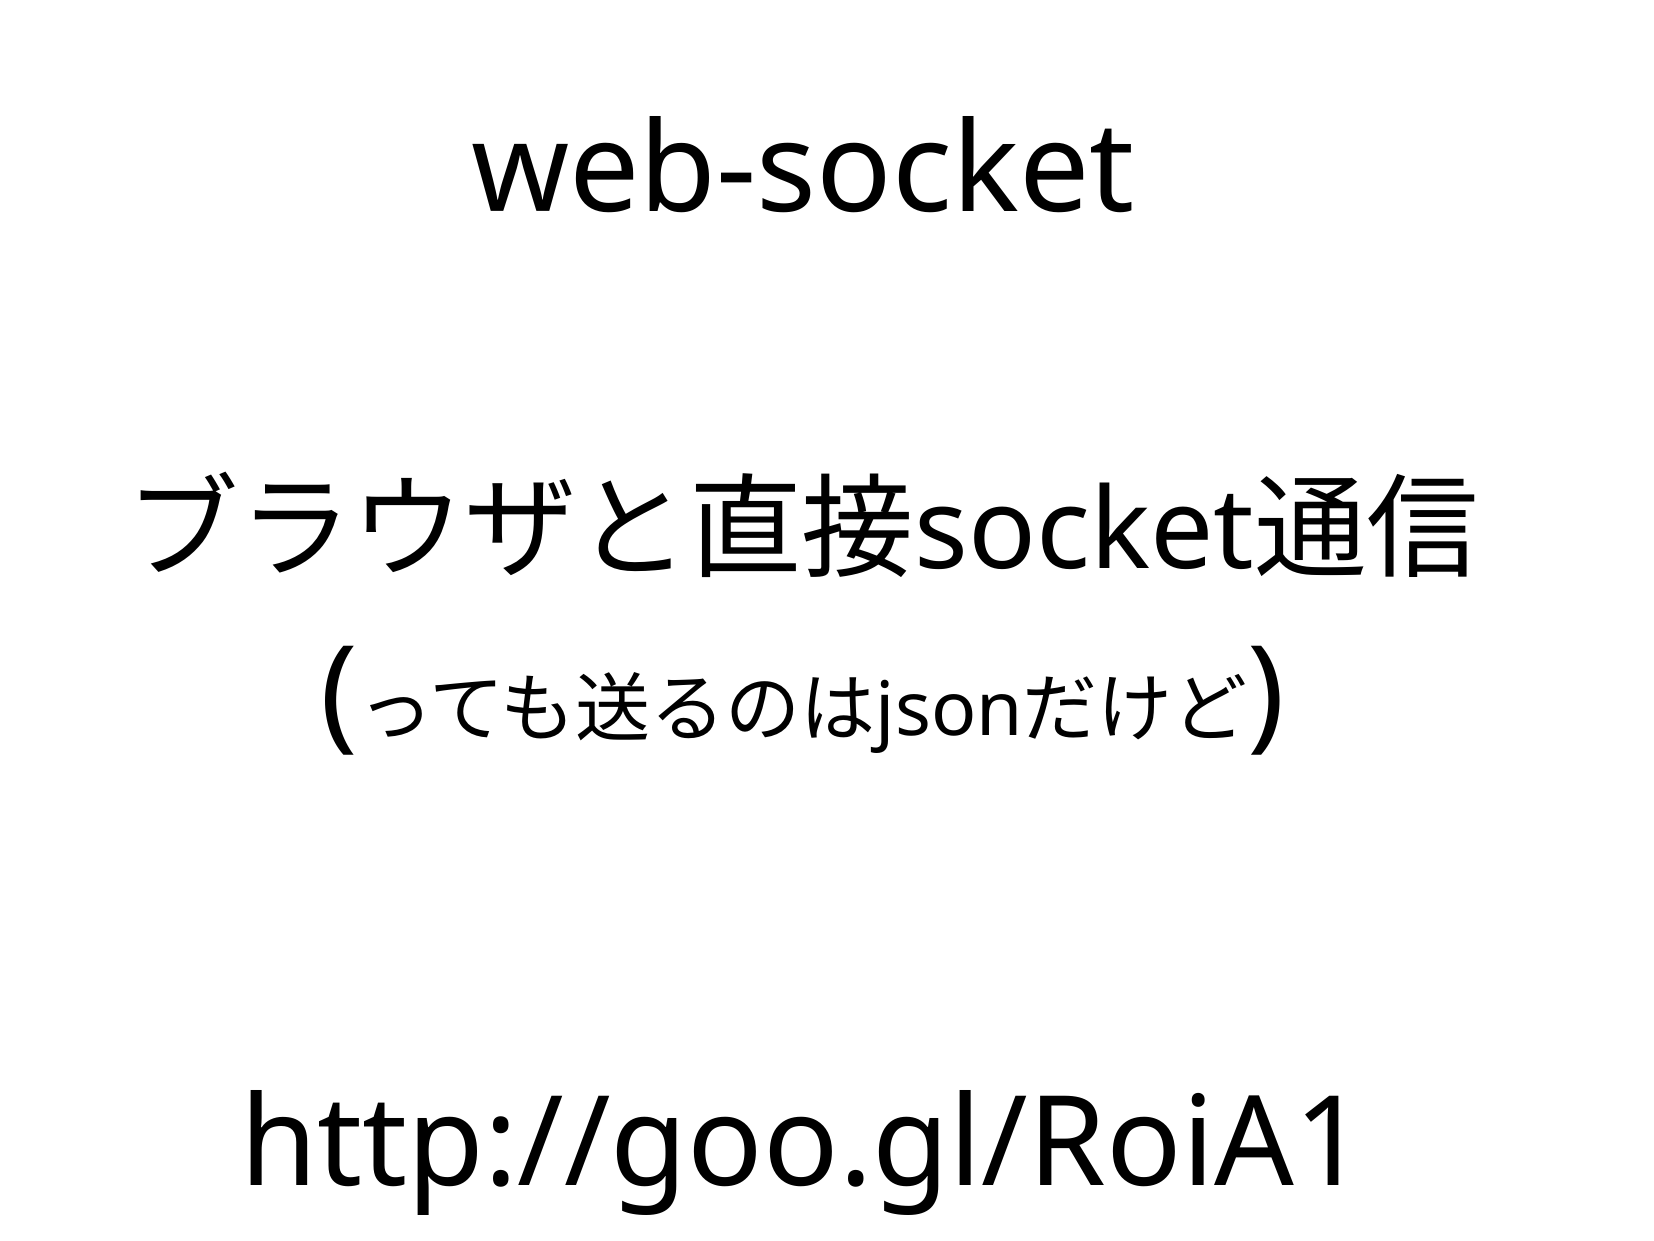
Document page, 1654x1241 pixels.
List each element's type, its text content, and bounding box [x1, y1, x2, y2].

title web-socket [59, 59, 1548, 267]
title http://goo.gl/RoiA1 [59, 1033, 1548, 1241]
title ブラウザと直接socket通信 (っても送るのはjsonだけど) [59, 486, 1548, 725]
